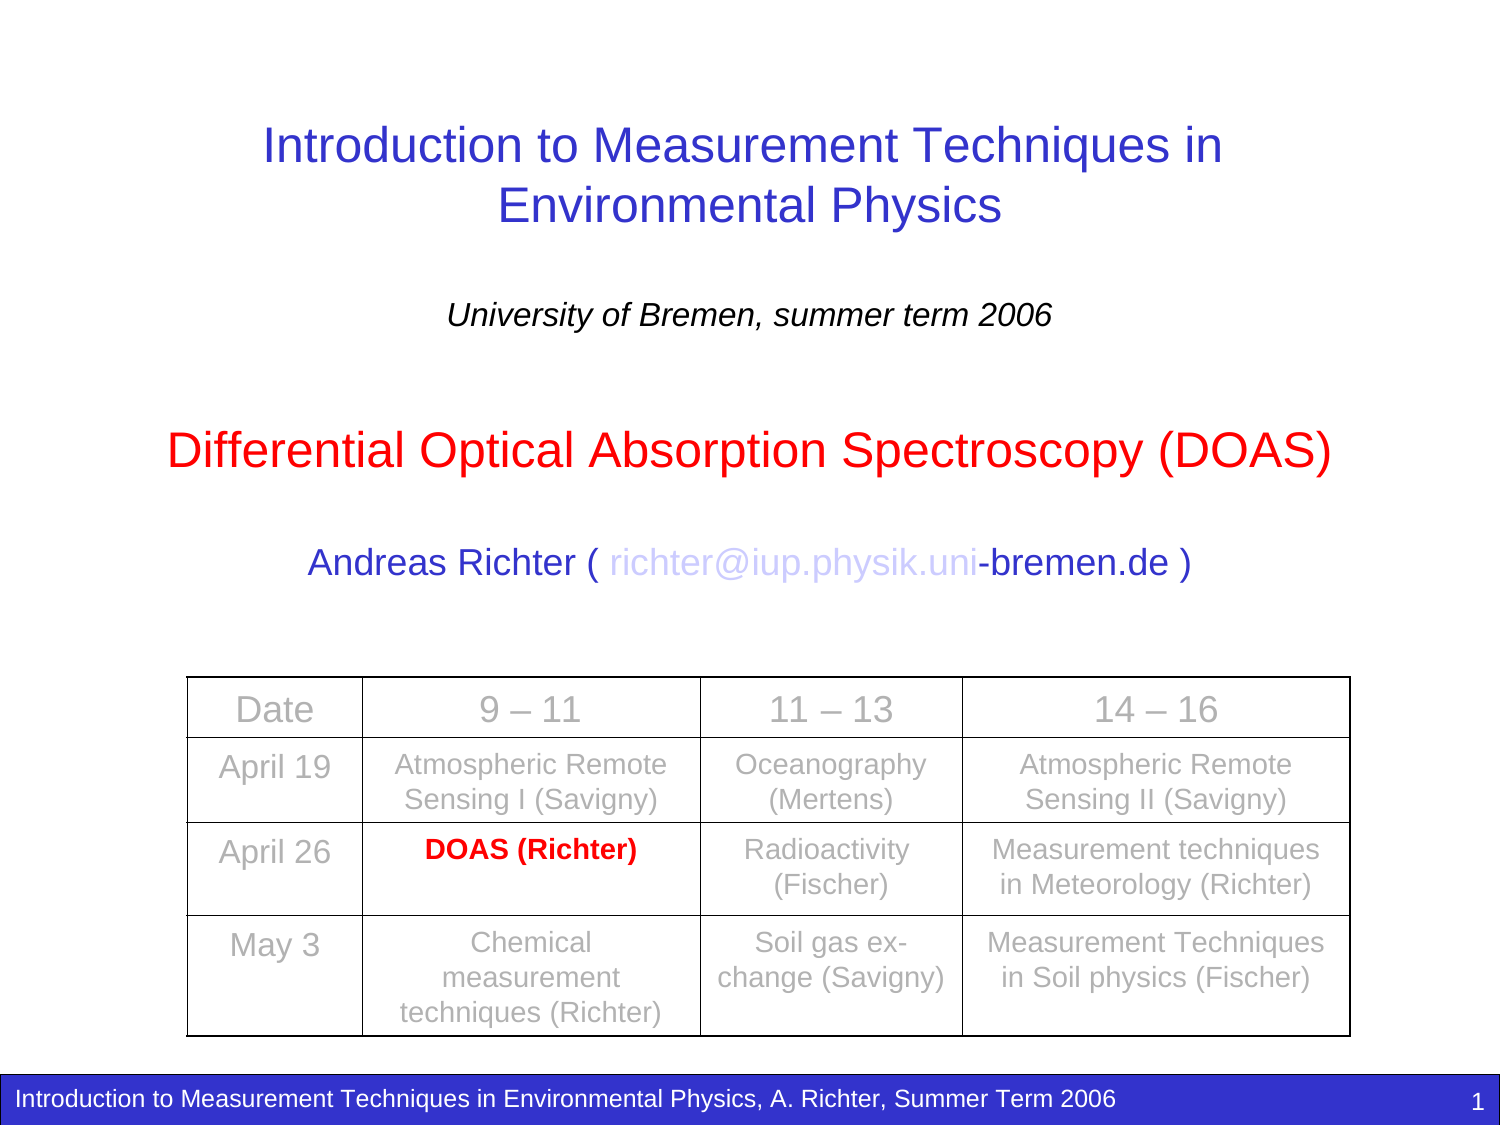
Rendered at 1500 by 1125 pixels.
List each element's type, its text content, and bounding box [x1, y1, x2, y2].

table_cell Measurement Techniques in Soil physics (Fischer) [963, 916, 1349, 1035]
table_cell DOAS (Richter) [363, 823, 700, 915]
table_header Date [188, 678, 362, 737]
text_box Introduction to Measurement Techniques in Environmental Physics University of Bremen, summer term 2006 Differential Optical Absorption Spectroscopy (DOAS) Andreas Richter ( richter@iup.physik.uni-bremen.de ) [0, 105, 1500, 591]
table_cell April 26 [188, 823, 362, 915]
table_cell Radioactivity (Fischer) [701, 823, 962, 915]
table_cell April 19 [188, 738, 362, 822]
table_cell Chemical measurement techniques (Richter) [363, 916, 700, 1035]
table_cell Oceanography (Mertens) [701, 738, 962, 822]
table_header 14 – 16 [963, 678, 1349, 737]
table_header 9 – 11 [363, 678, 700, 737]
table_header 11 – 13 [701, 678, 962, 737]
table_cell May 3 [188, 916, 362, 1035]
table_cell Soil gas ex- change (Savigny) [701, 916, 962, 1035]
table_cell Atmospheric Remote Sensing II (Savigny) [963, 738, 1349, 822]
table_cell Measurement techniques in Meteorology (Richter) [963, 823, 1349, 915]
table_cell Atmospheric Remote Sensing I (Savigny) [363, 738, 700, 822]
